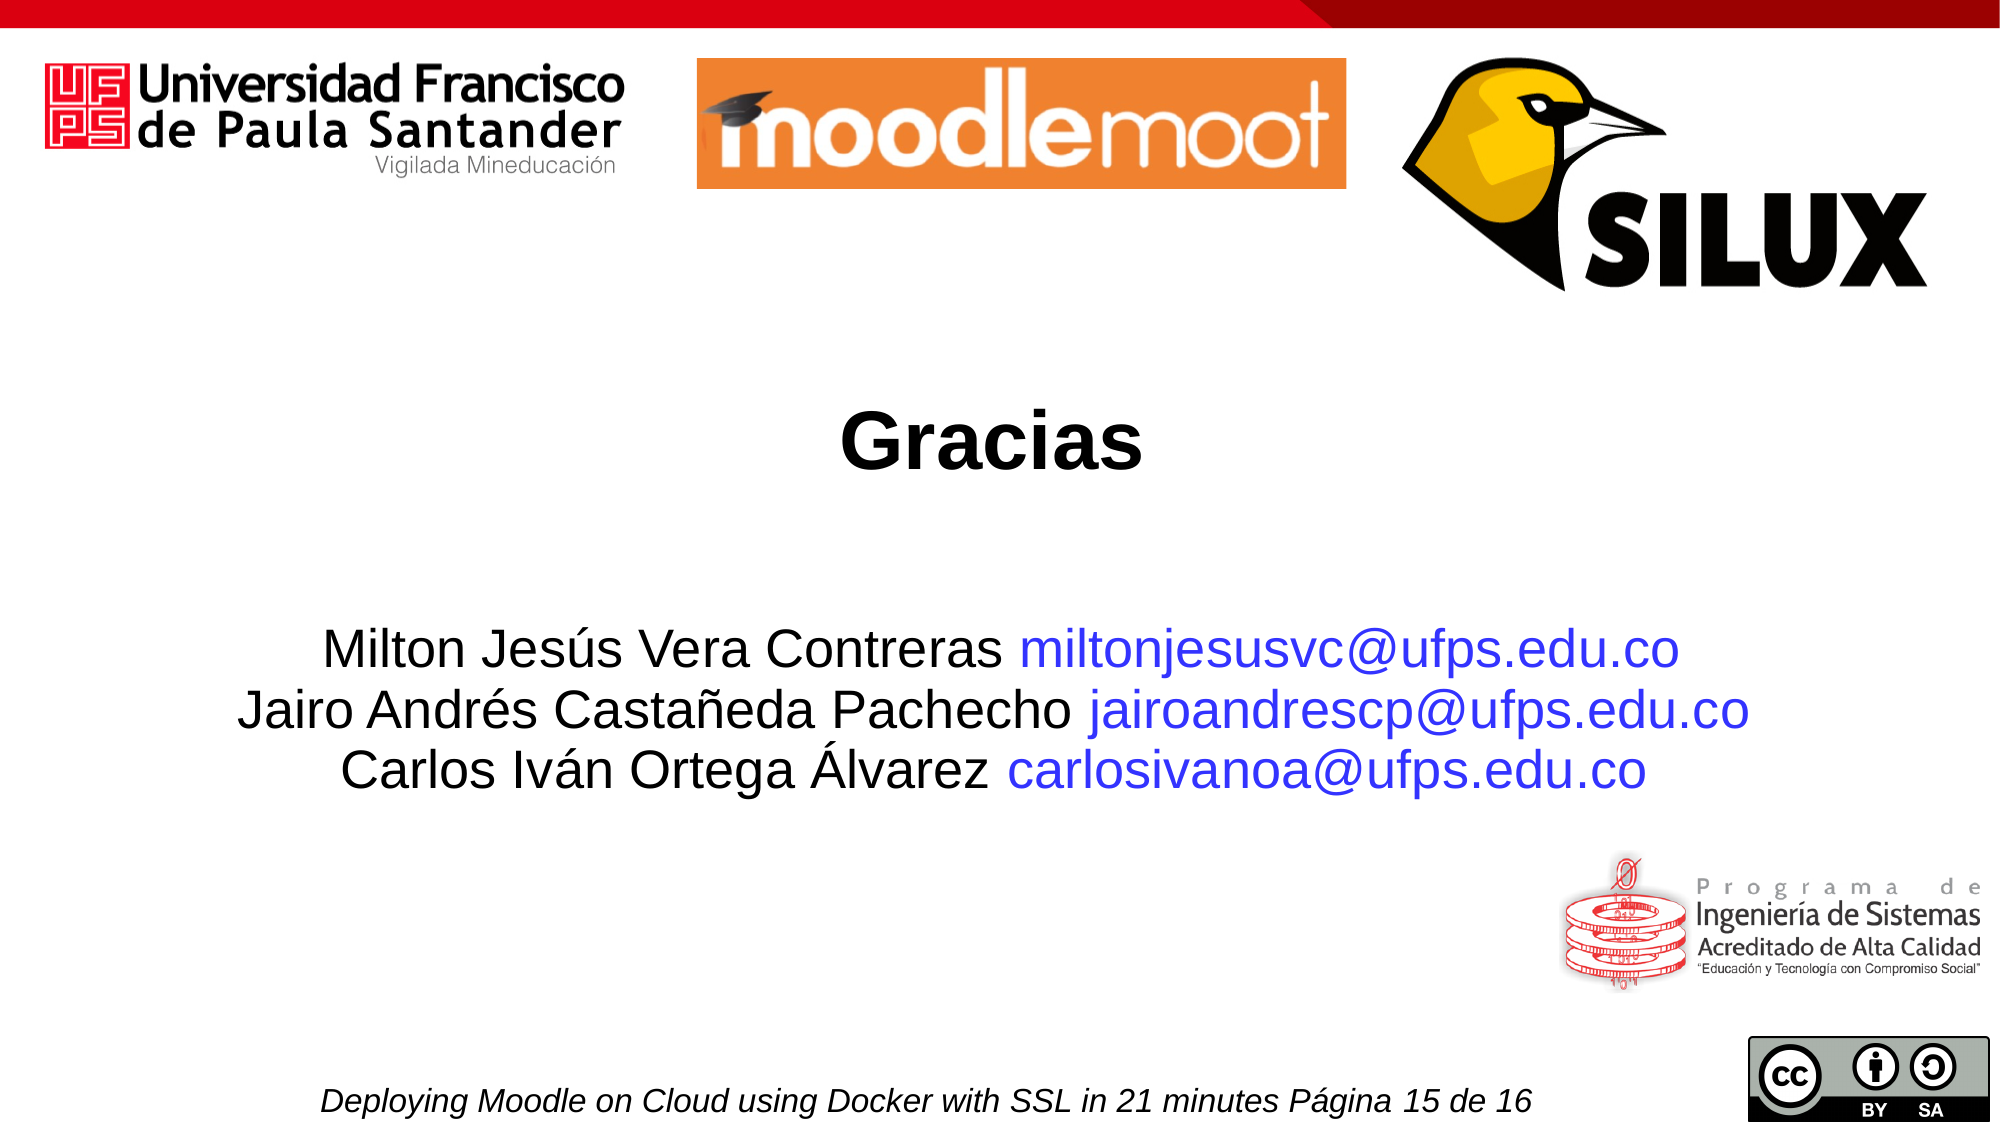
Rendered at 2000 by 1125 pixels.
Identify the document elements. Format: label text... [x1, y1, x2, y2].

text_box Deploying Moodle on Cloud using Docker with SSL in 21 minutes Página <número> de 16 [305, 1074, 1695, 1125]
text_box Milton Jesús Vera Contreras miltonjesusvc@ufps.edu.co Jairo Andrés Castañeda Pachecho jairoandrescp@ufps.edu.co Carlos Iván Ortega Álvarez carlosivanoa@ufps.edu.co [101, 437, 1902, 982]
title Gracias [0, 273, 1985, 609]
picture [0, 0, 2000, 1125]
